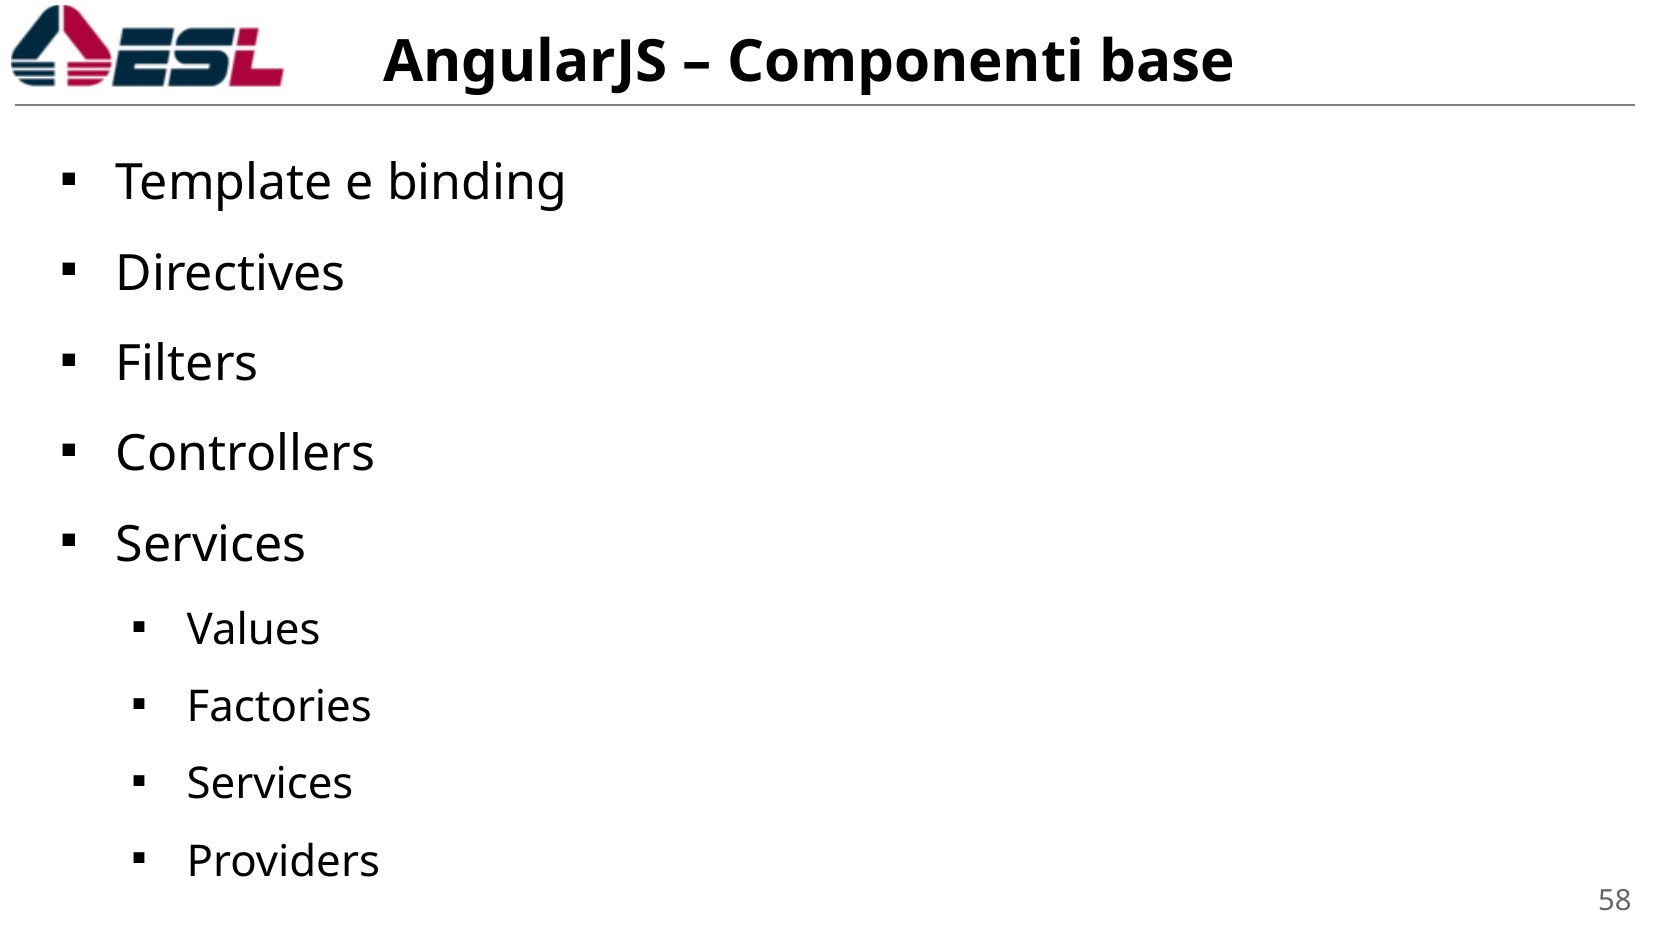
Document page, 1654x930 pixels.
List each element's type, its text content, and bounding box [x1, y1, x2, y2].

title AngularJS – Componenti base [335, 0, 1653, 103]
picture [11, 5, 288, 90]
list Template e binding Directives Filters Controllers Services Values Factories Services Providers [45, 134, 1606, 901]
